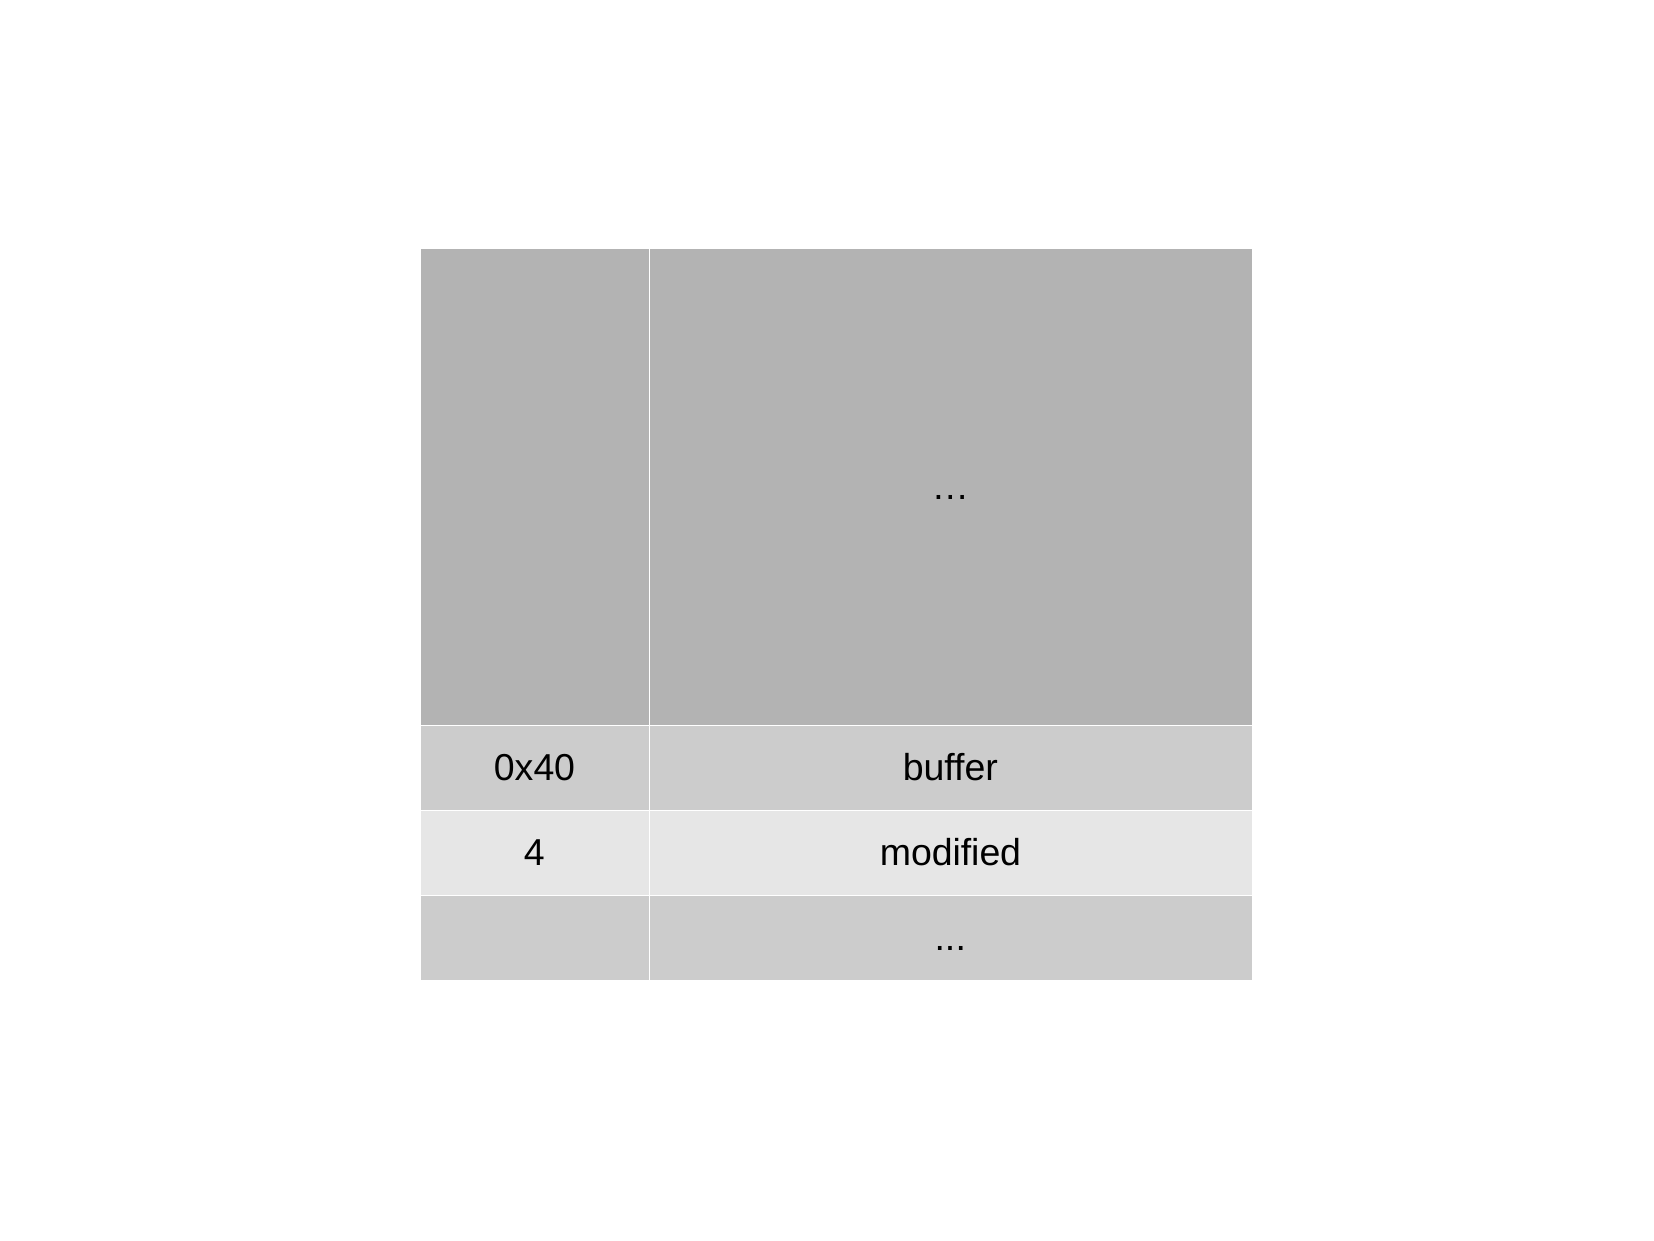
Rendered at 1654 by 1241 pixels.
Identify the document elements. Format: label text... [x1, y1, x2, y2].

table_header [421, 249, 649, 725]
table_cell ... [650, 896, 1252, 980]
table_cell buffer [650, 726, 1252, 810]
table_cell 0x40 [421, 726, 649, 810]
table_cell [421, 896, 649, 980]
table_cell 4 [421, 811, 649, 895]
table_header … [650, 249, 1252, 725]
table_cell modified [650, 811, 1252, 895]
